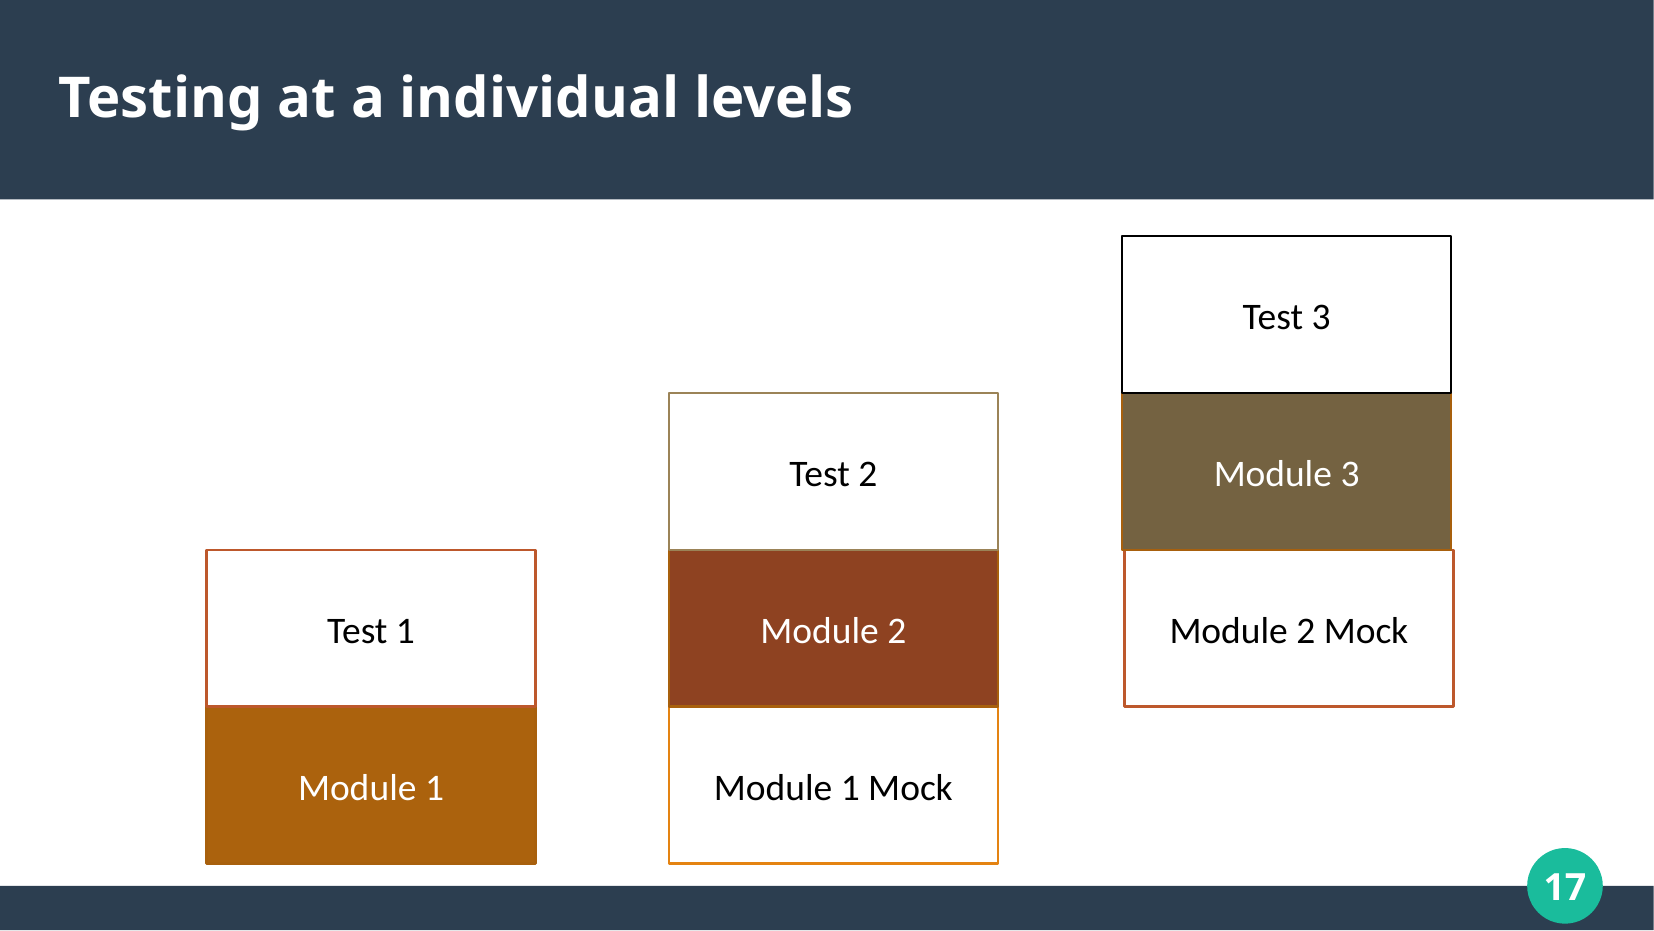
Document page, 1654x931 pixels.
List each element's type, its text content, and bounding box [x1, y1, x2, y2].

text_box Module 3 [1122, 393, 1452, 550]
text_box Module 2 Mock [1124, 549, 1454, 707]
text_box Test 1 [206, 549, 536, 707]
text_box Module 2 [668, 550, 998, 707]
title Testing at a individual levels [59, 37, 1595, 155]
text_box Test 2 [668, 393, 998, 550]
text_box Test 3 [1122, 236, 1452, 393]
text_box Module 1 [206, 707, 536, 864]
text_box Module 1 Mock [668, 707, 998, 864]
